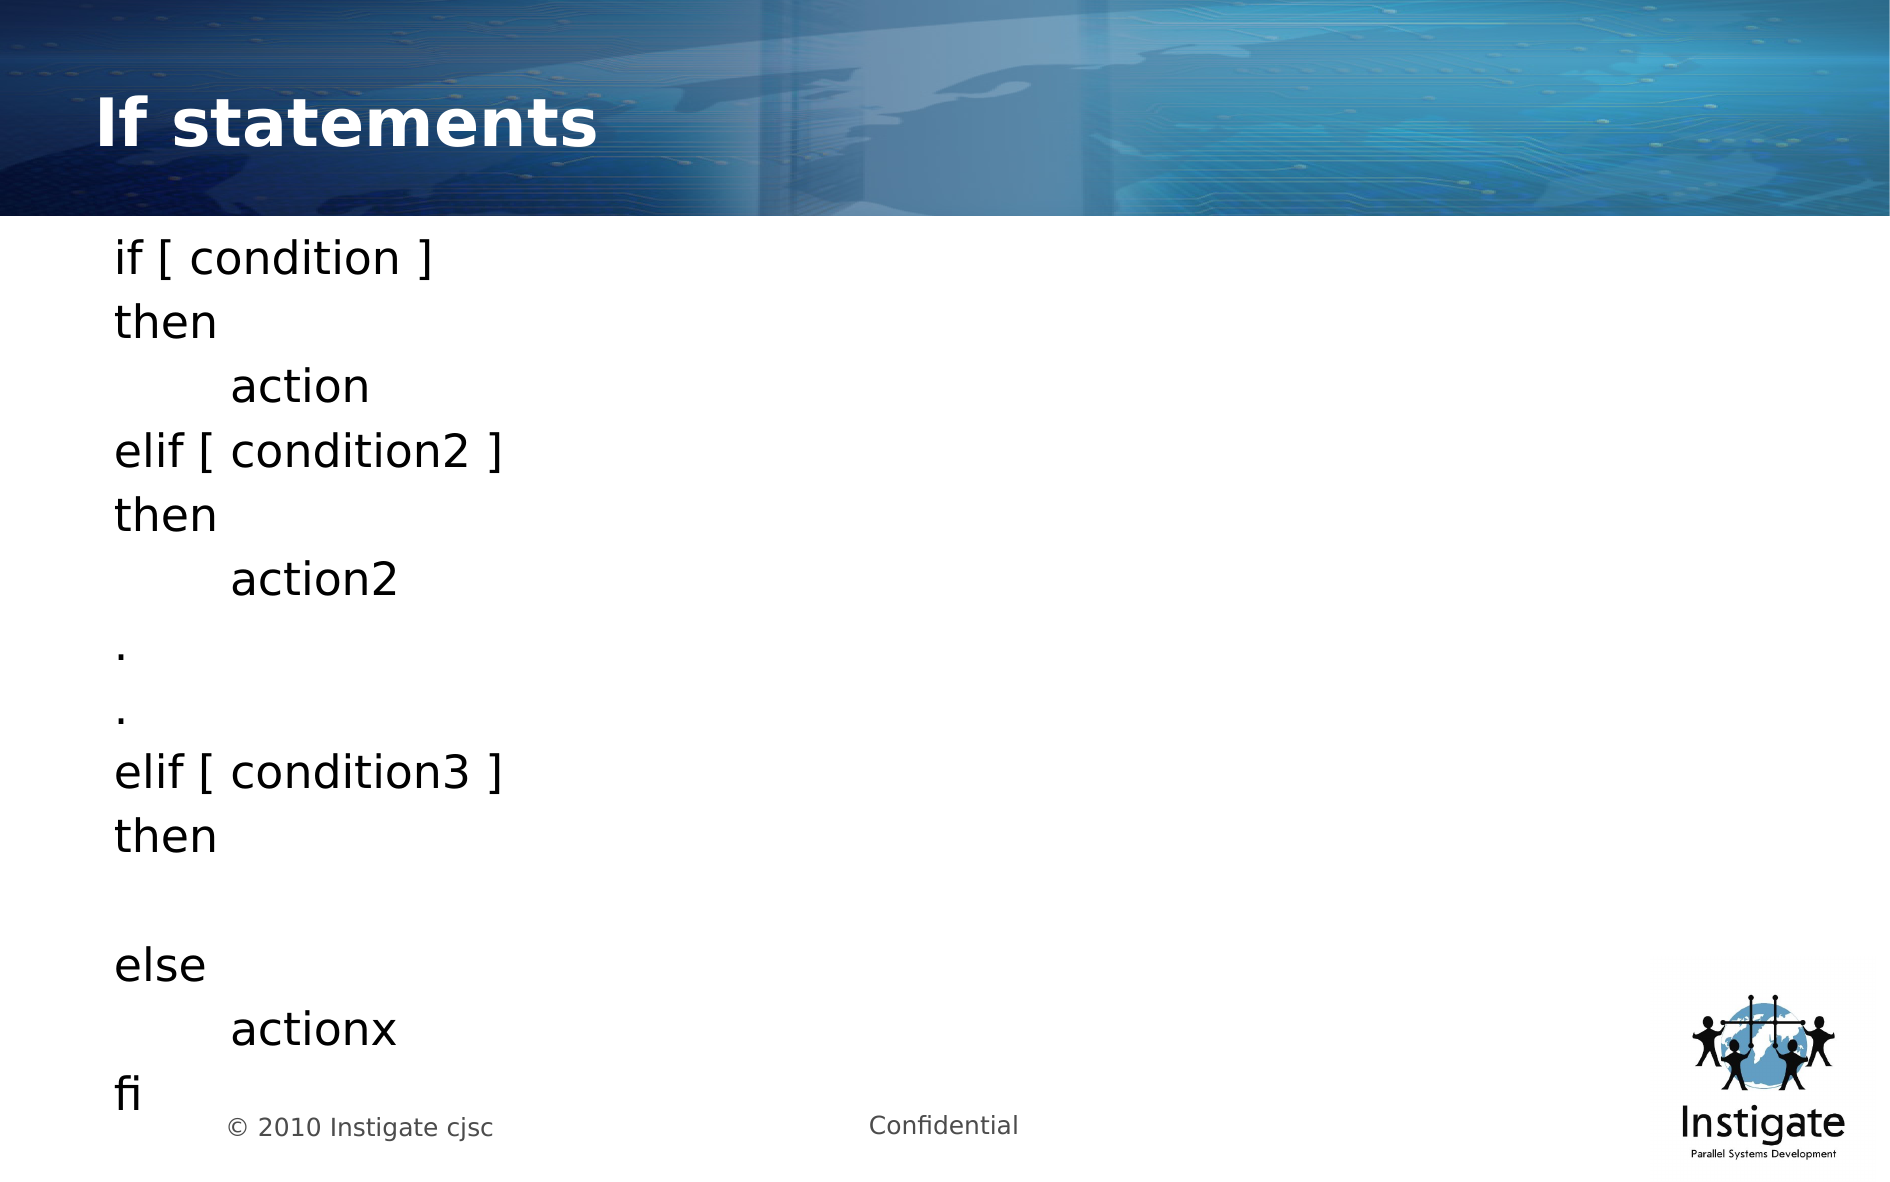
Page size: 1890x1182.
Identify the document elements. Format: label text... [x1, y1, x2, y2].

list if [ condition ] then action elif [ condition2 ] then action2 . . elif [ condition3 ] then else actionx fi [59, 236, 1831, 1126]
picture [1650, 956, 1876, 1182]
title If statements [94, 47, 1793, 217]
picture [0, 0, 1890, 216]
